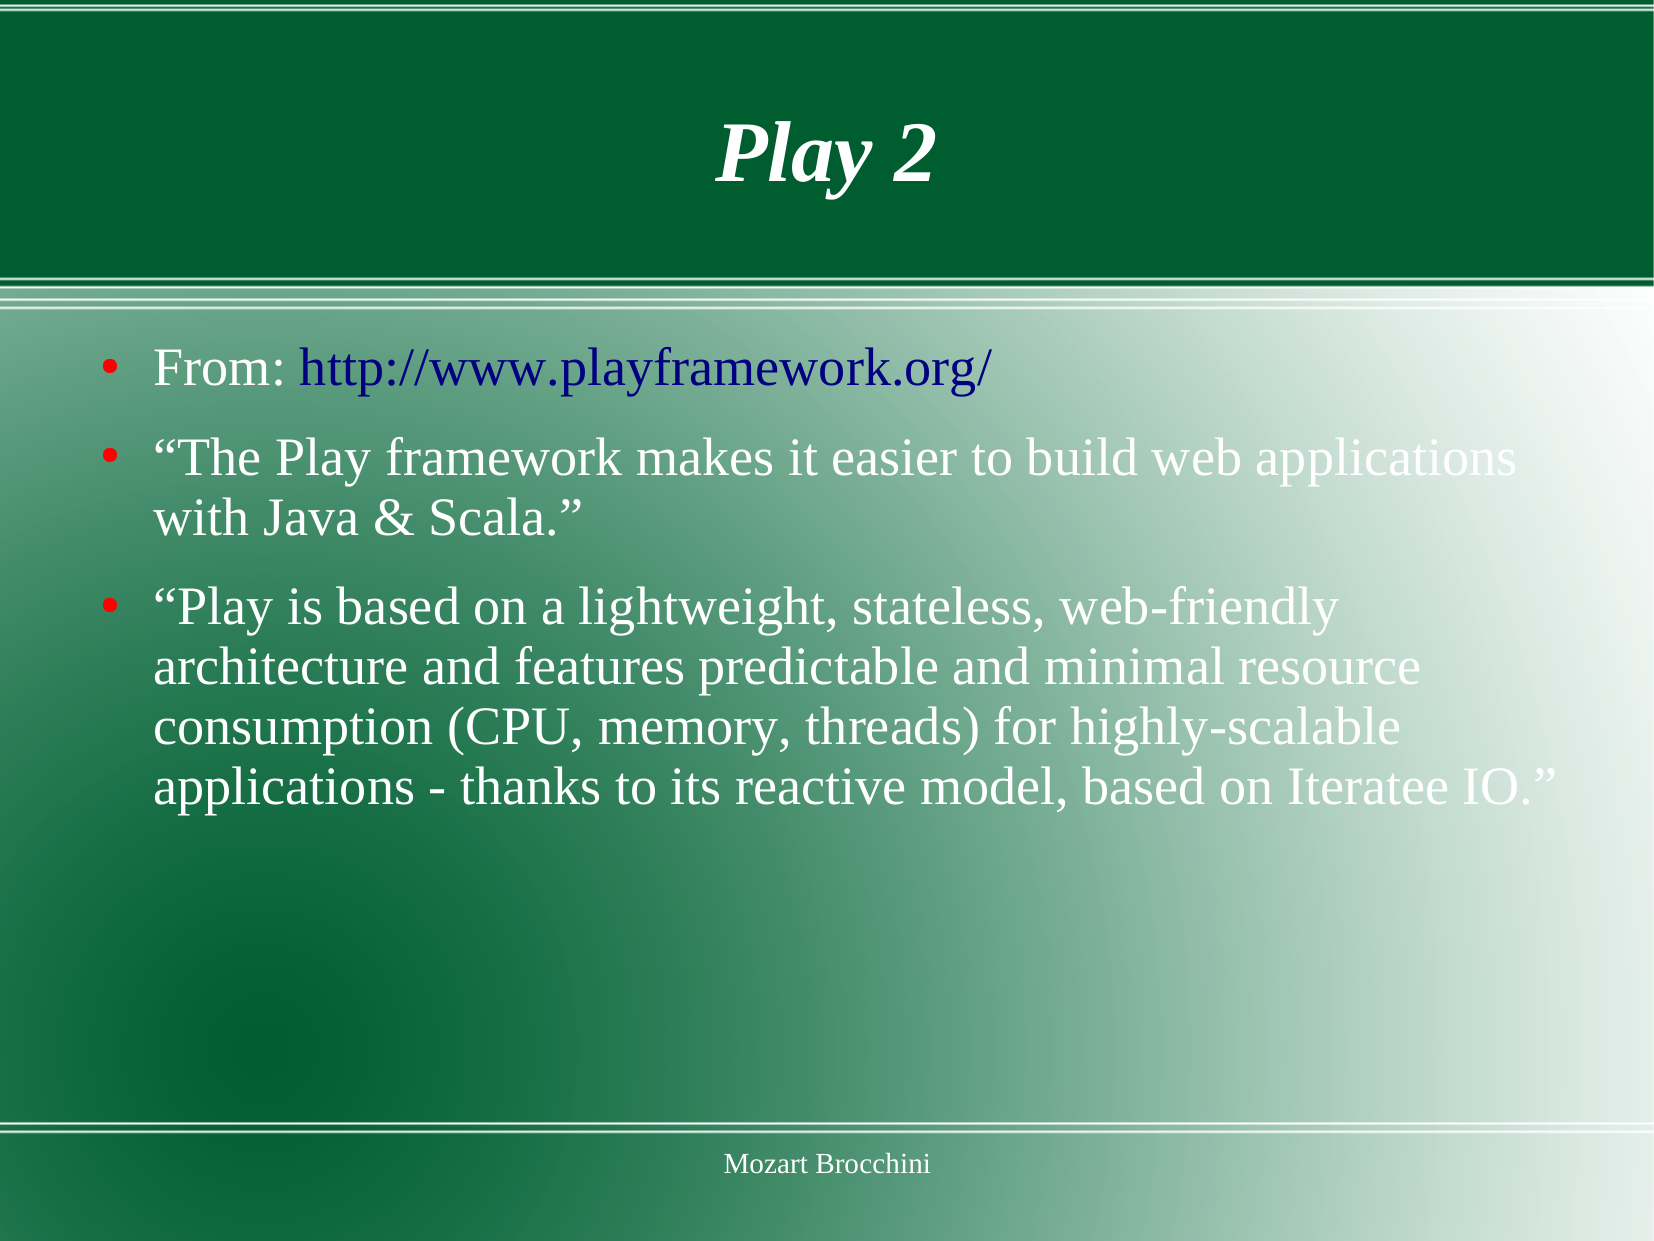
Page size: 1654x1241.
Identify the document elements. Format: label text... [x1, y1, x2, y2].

picture [0, 0, 1654, 1241]
title Play 2 [82, 49, 1571, 257]
list From: http://www.playframework.org/ “The Play framework makes it easier to build web applications with Java & Scala.” “Play is based on a lightweight, stateless, web-friendly architecture and features predictable and minimal resource consumption (CPU, memory, threads) for highly-scalable applications - thanks to its reactive model, based on Iteratee IO.” [82, 337, 1571, 1052]
